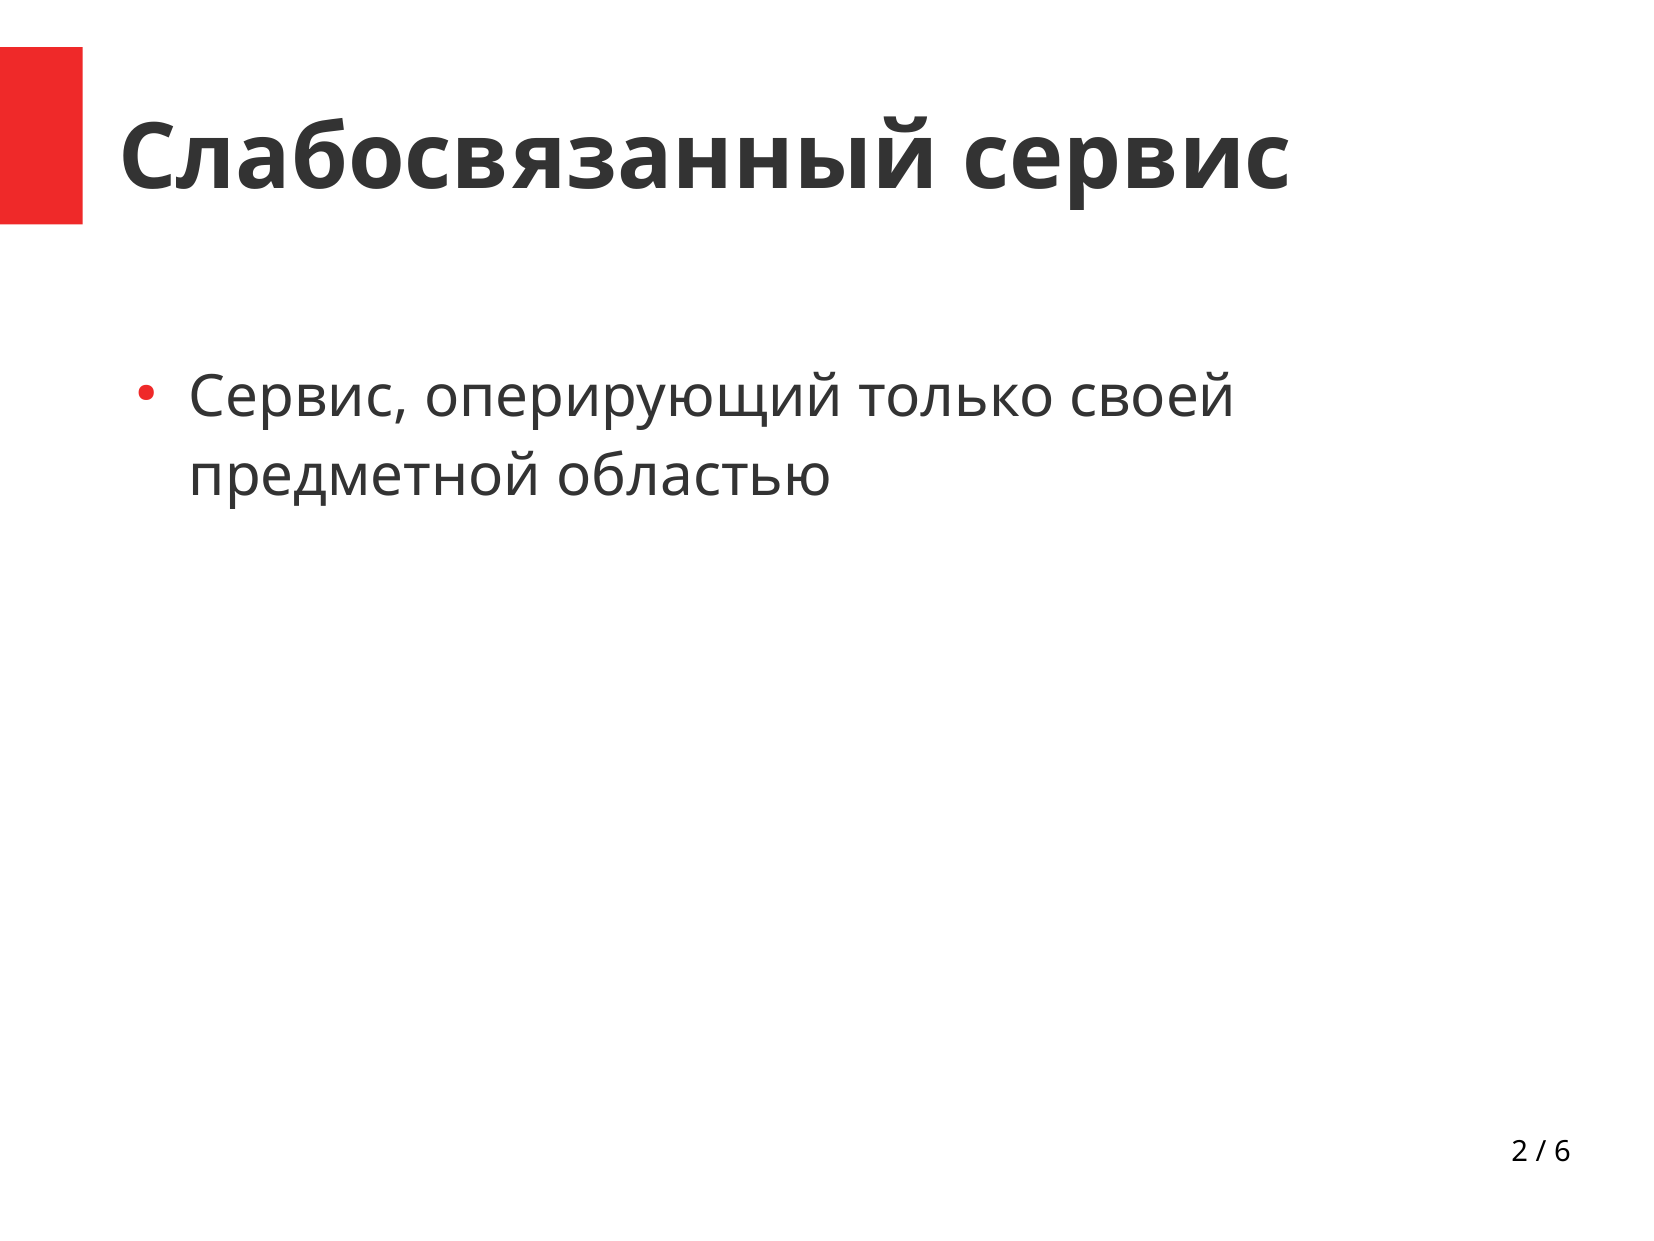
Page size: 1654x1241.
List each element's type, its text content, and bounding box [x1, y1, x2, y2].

list Сервис, оперирующий только своей предметной областью [118, 354, 1536, 1074]
title Слабосвязанный сервис [118, 49, 1571, 257]
